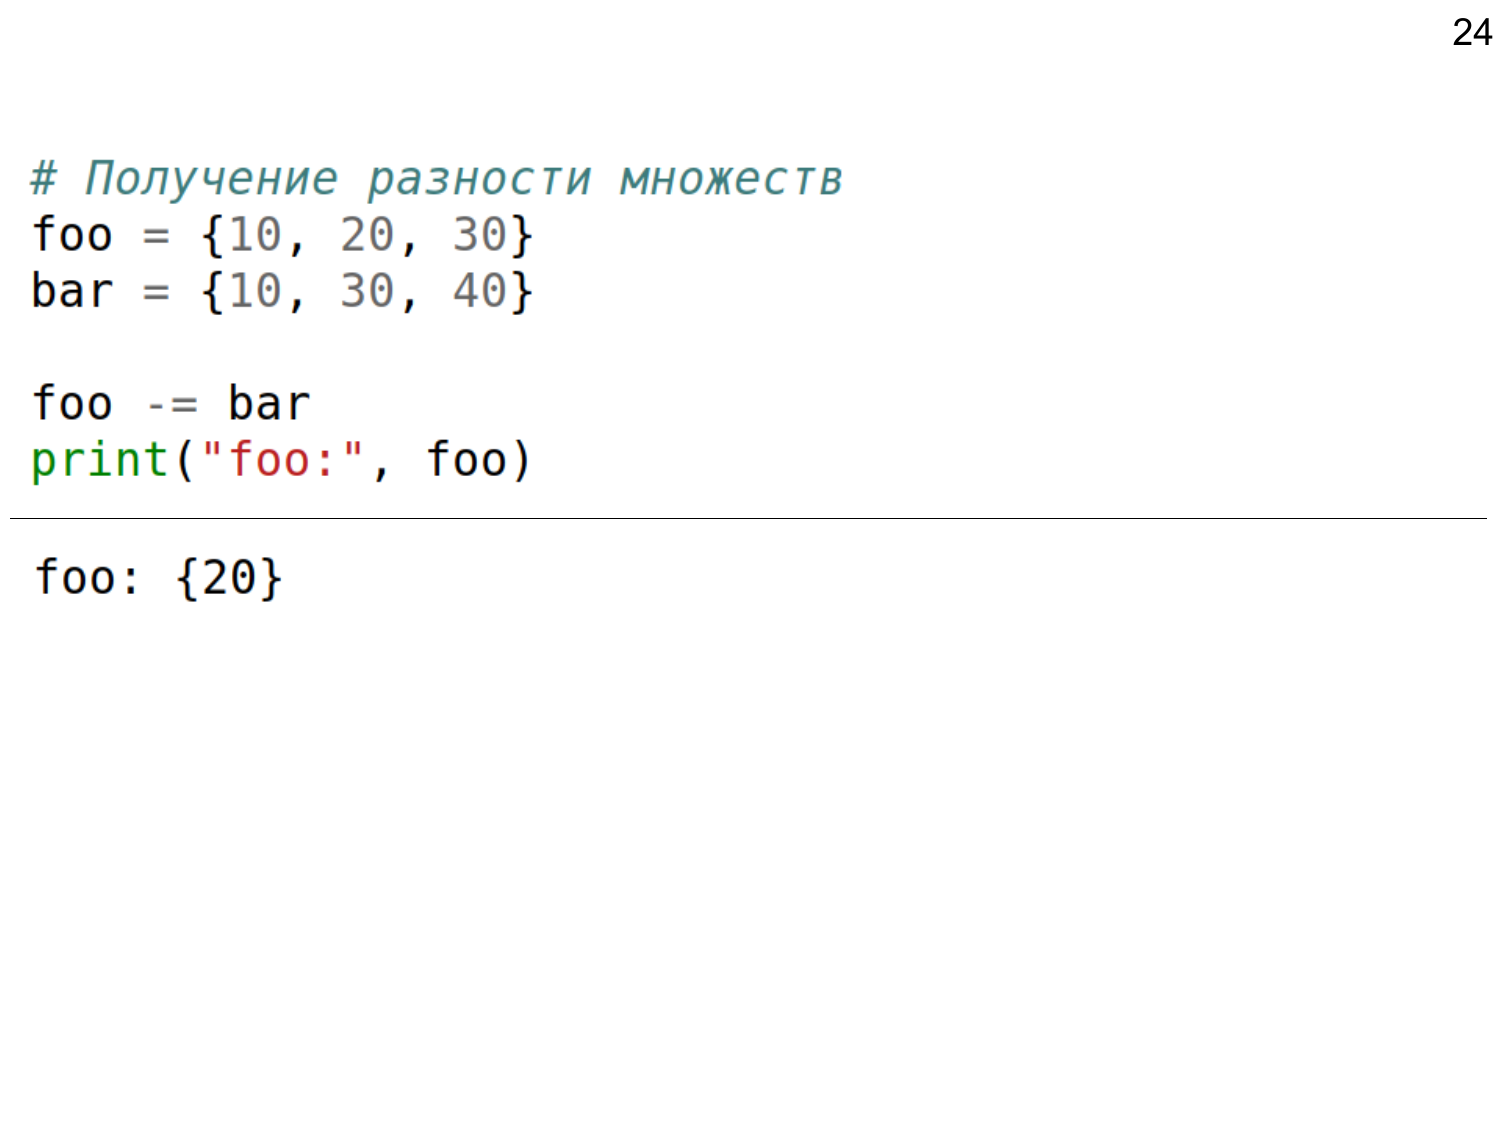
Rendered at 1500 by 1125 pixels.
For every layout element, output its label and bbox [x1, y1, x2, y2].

picture [14, 143, 854, 501]
picture [23, 542, 292, 616]
